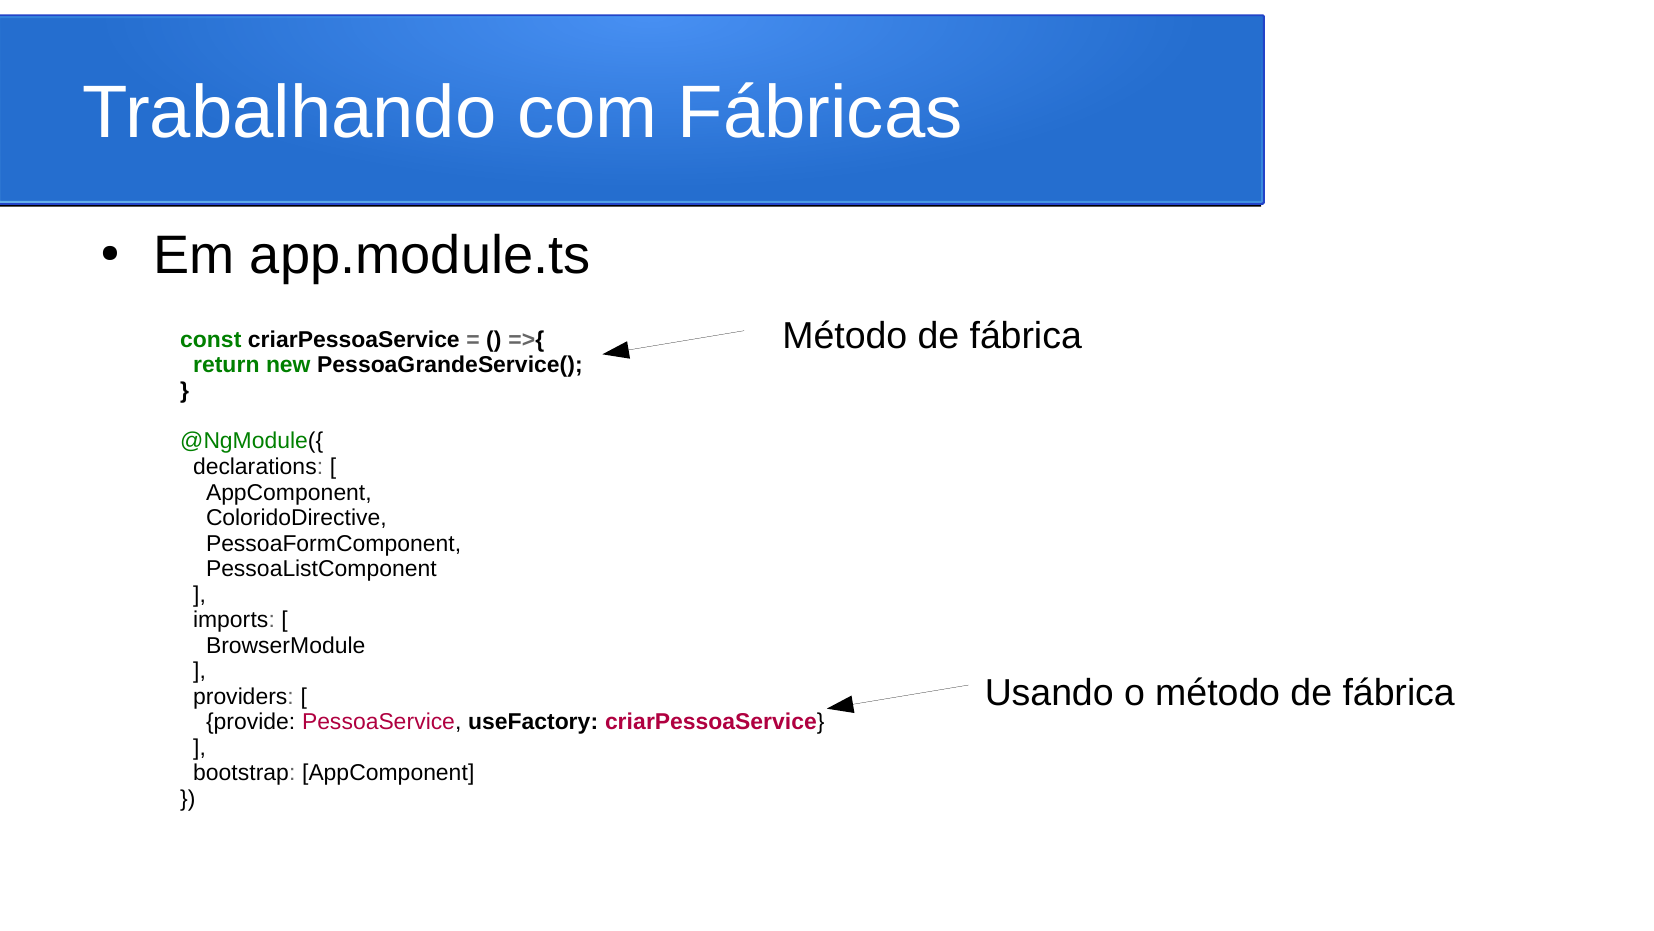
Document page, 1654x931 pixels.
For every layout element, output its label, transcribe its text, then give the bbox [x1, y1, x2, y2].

text_box Método de fábrica [767, 307, 1097, 364]
text_box const criarPessoaService = () =>{ return new PessoaGrandeService(); } @NgModule({ declarations: [ AppComponent, ColoridoDirective, PessoaFormComponent, PessoaListComponent ], imports: [ BrowserModule ], providers: [ {provide: PessoaService, useFactory: criarPessoaService} ], bootstrap: [AppComponent] }) [165, 318, 1063, 819]
title Trabalhando com Fábricas [82, 35, 1235, 189]
list Em app.module.ts [82, 224, 1571, 764]
text_box Usando o método de fábrica [970, 663, 1470, 721]
